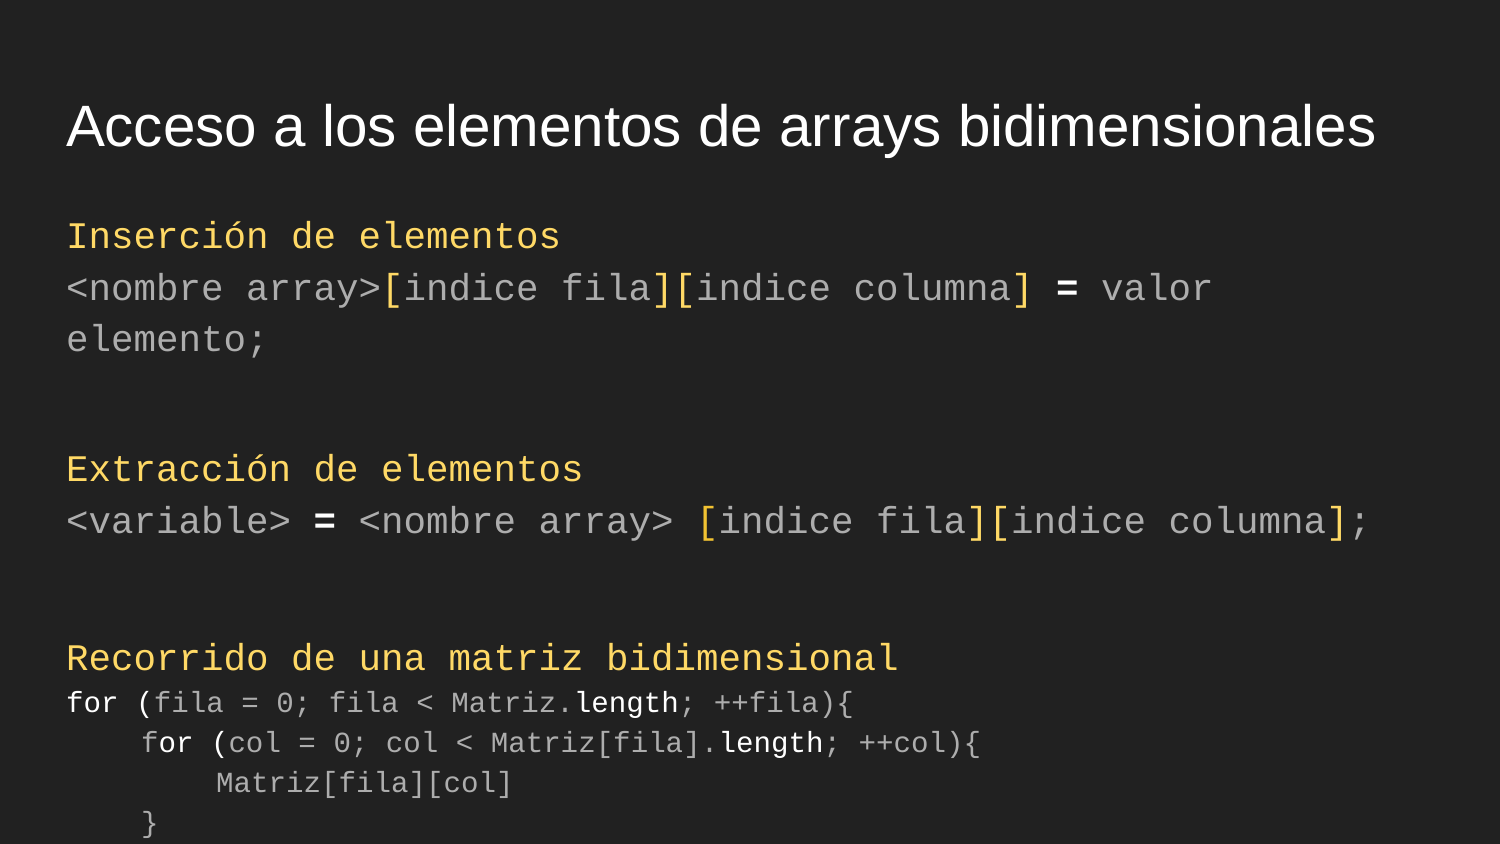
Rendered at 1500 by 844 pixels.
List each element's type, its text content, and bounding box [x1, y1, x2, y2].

title Acceso a los elementos de arrays bidimensionales [51, 72, 1449, 167]
list Inserción de elementos <nombre array>[indice fila][indice columna] = valor elemento; Extracción de elementos <variable> = <nombre array> [indice fila][indice columna]; Recorrido de una matriz bidimensional for (fila = 0; fila < Matriz.length; ++fila){ for (col = 0; col < Matriz[fila].length; ++col){ Matriz[fila][col] } } [51, 189, 1449, 826]
